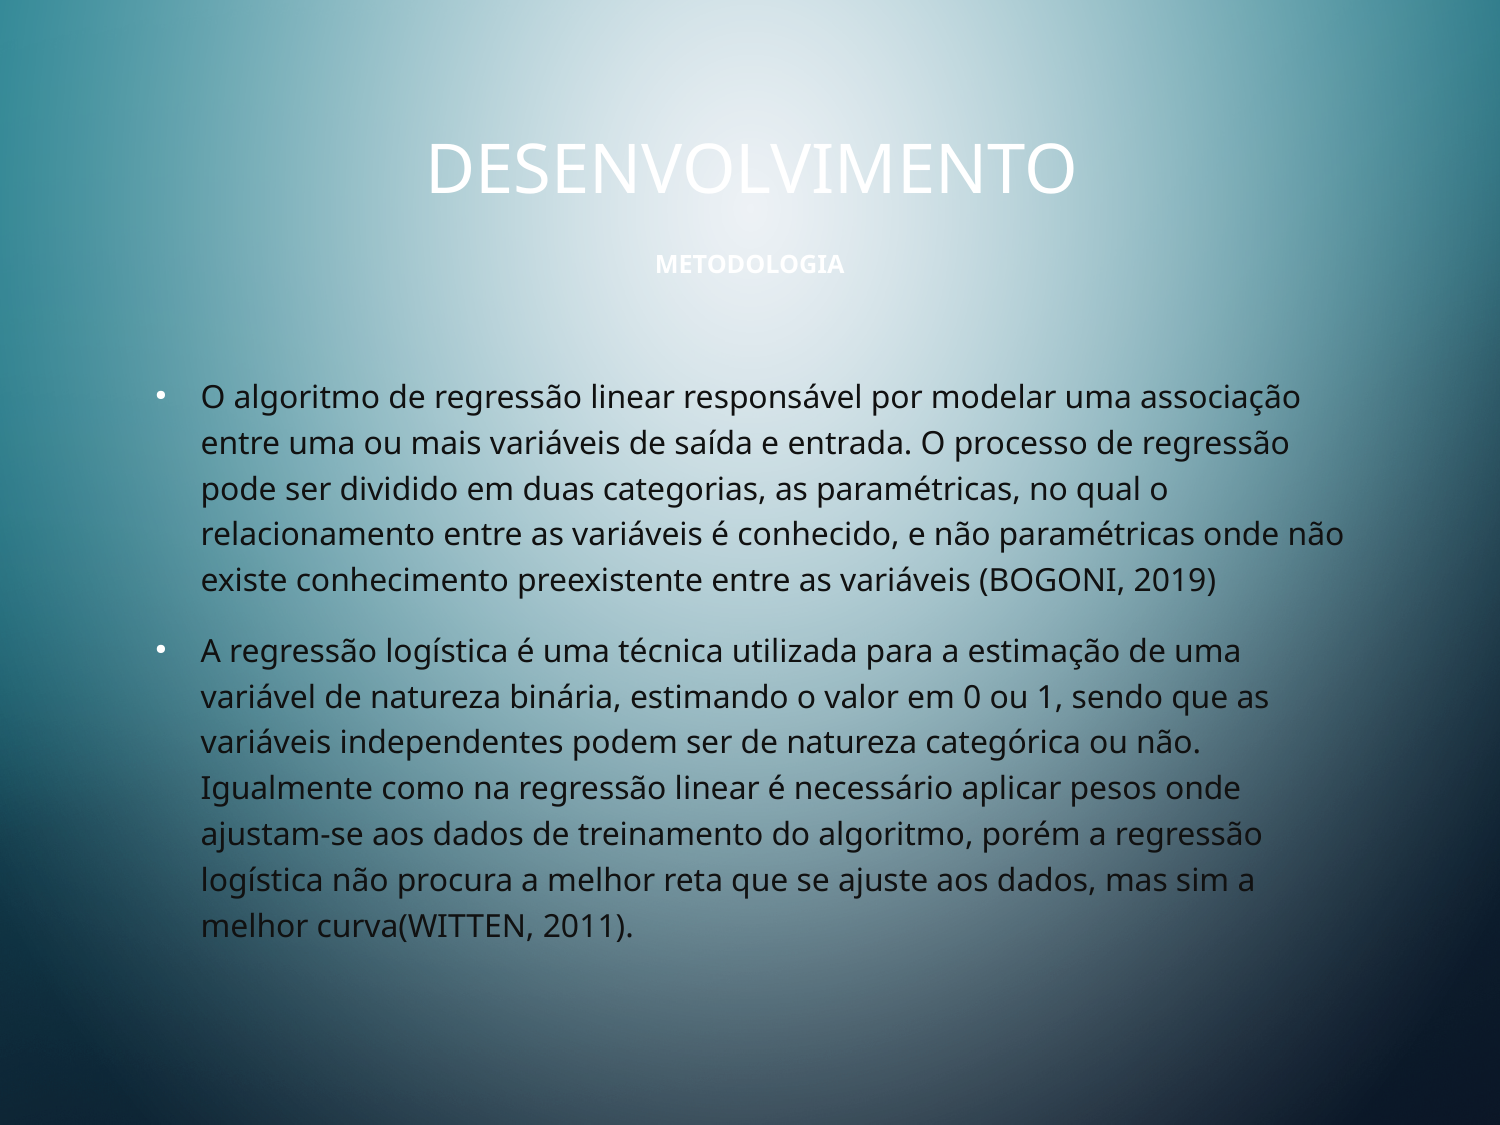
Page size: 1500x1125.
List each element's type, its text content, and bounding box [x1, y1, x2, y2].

picture [0, 0, 1500, 1125]
title Desenvolvimento [151, 106, 1371, 237]
title Metodologia [140, 216, 1360, 317]
list O algoritmo de regressão linear responsável por modelar uma associação entre uma ou mais variáveis de saída e entrada. O processo de regressão pode ser dividido em duas categorias, as paramétricas, no qual o relacionamento entre as variáveis é conhecido, e não paramétricas onde não existe conhecimento preexistente entre as variáveis (BOGONI, 2019) A regressão logística é uma técnica utilizada para a estimação de uma variável de natureza binária, estimando o valor em 0 ou 1, sendo que as variáveis independentes podem ser de natureza categórica ou não. Igualmente como na regressão linear é necessário aplicar pesos onde ajustam-se aos dados de treinamento do algoritmo, porém a regressão logística não procura a melhor reta que se ajuste aos dados, mas sim a melhor curva(WITTEN, 2011). [140, 369, 1360, 951]
